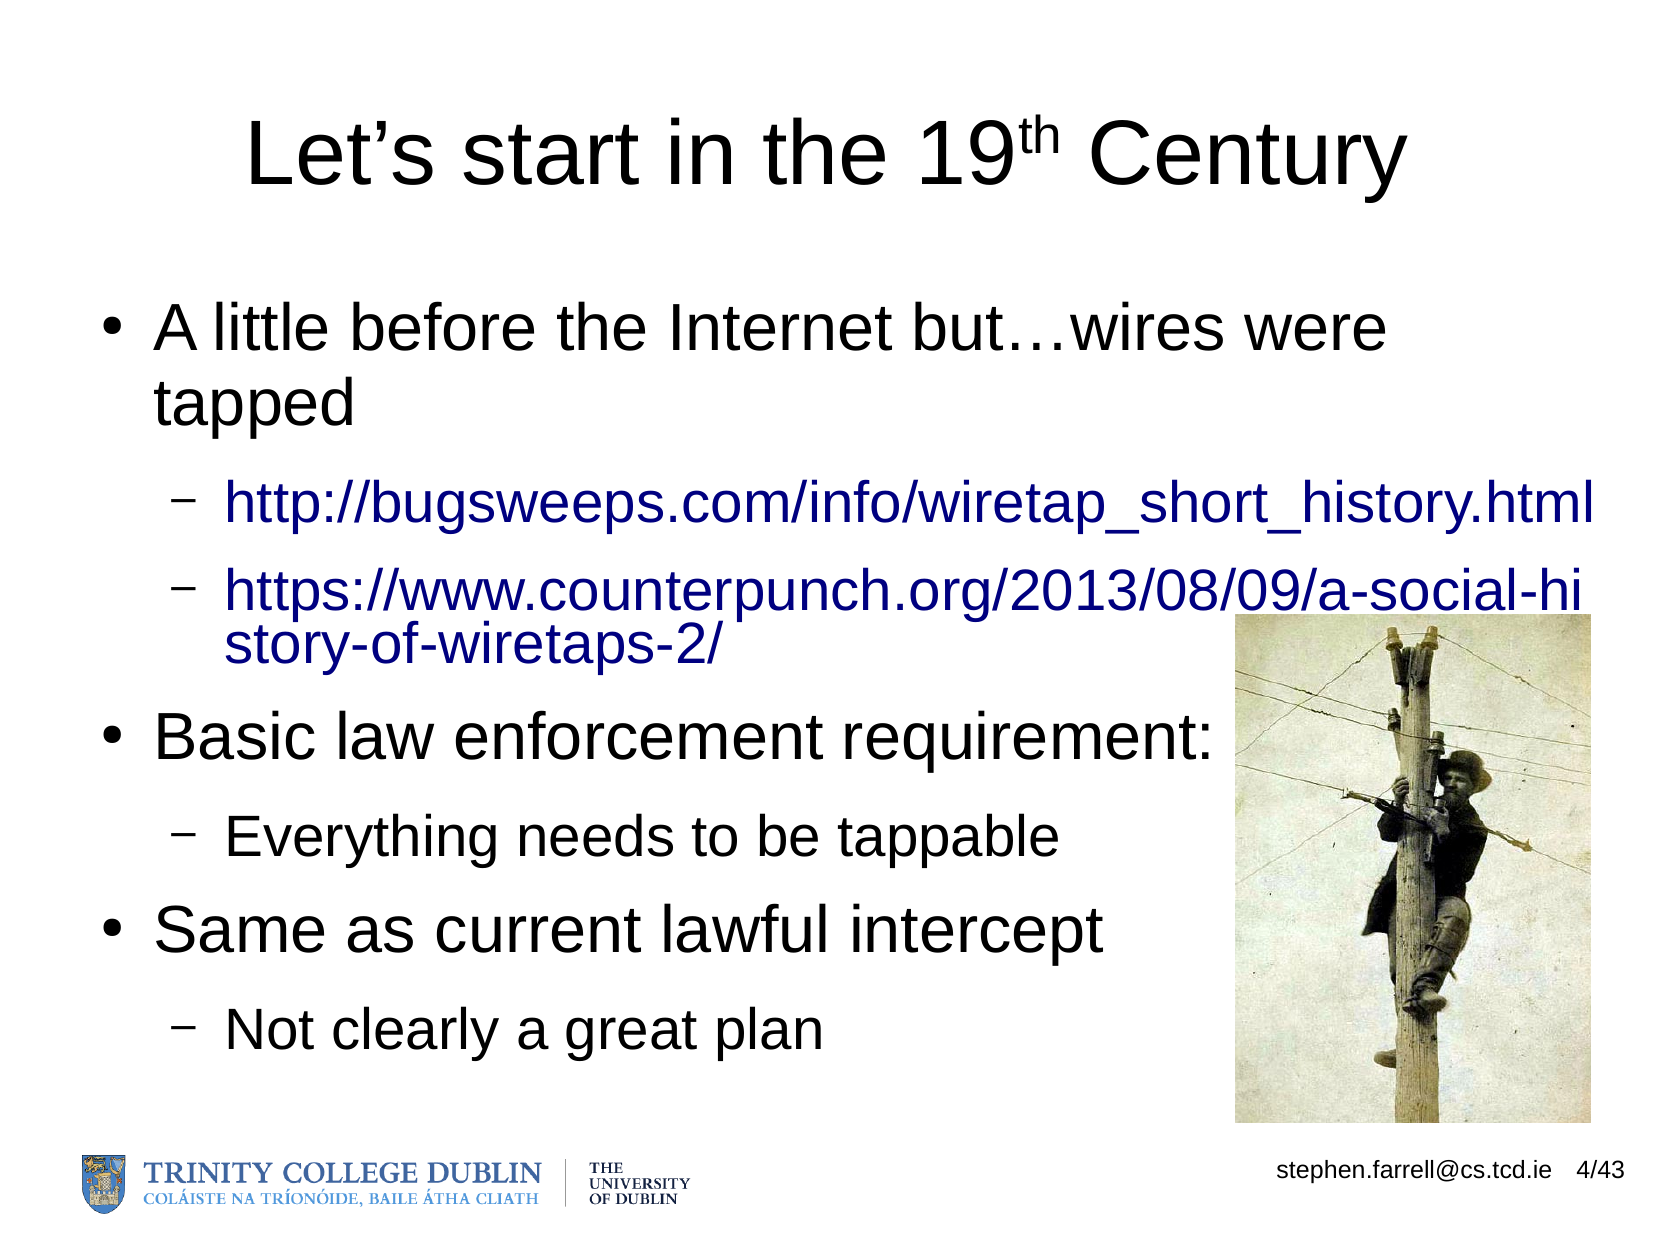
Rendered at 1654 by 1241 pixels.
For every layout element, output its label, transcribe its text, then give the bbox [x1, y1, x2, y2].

list A little before the Internet but…wires were tapped http://bugsweeps.com/info/wiretap_short_history.html https://www.counterpunch.org/2013/08/09/a-social-history-of-wiretaps-2/ Basic law enforcement requirement: Everything needs to be tappable Same as current lawful intercept Not clearly a great plan [82, 290, 1606, 1010]
picture [82, 1155, 694, 1214]
picture [1235, 614, 1591, 1123]
title Let’s start in the 19th Century [82, 49, 1571, 257]
